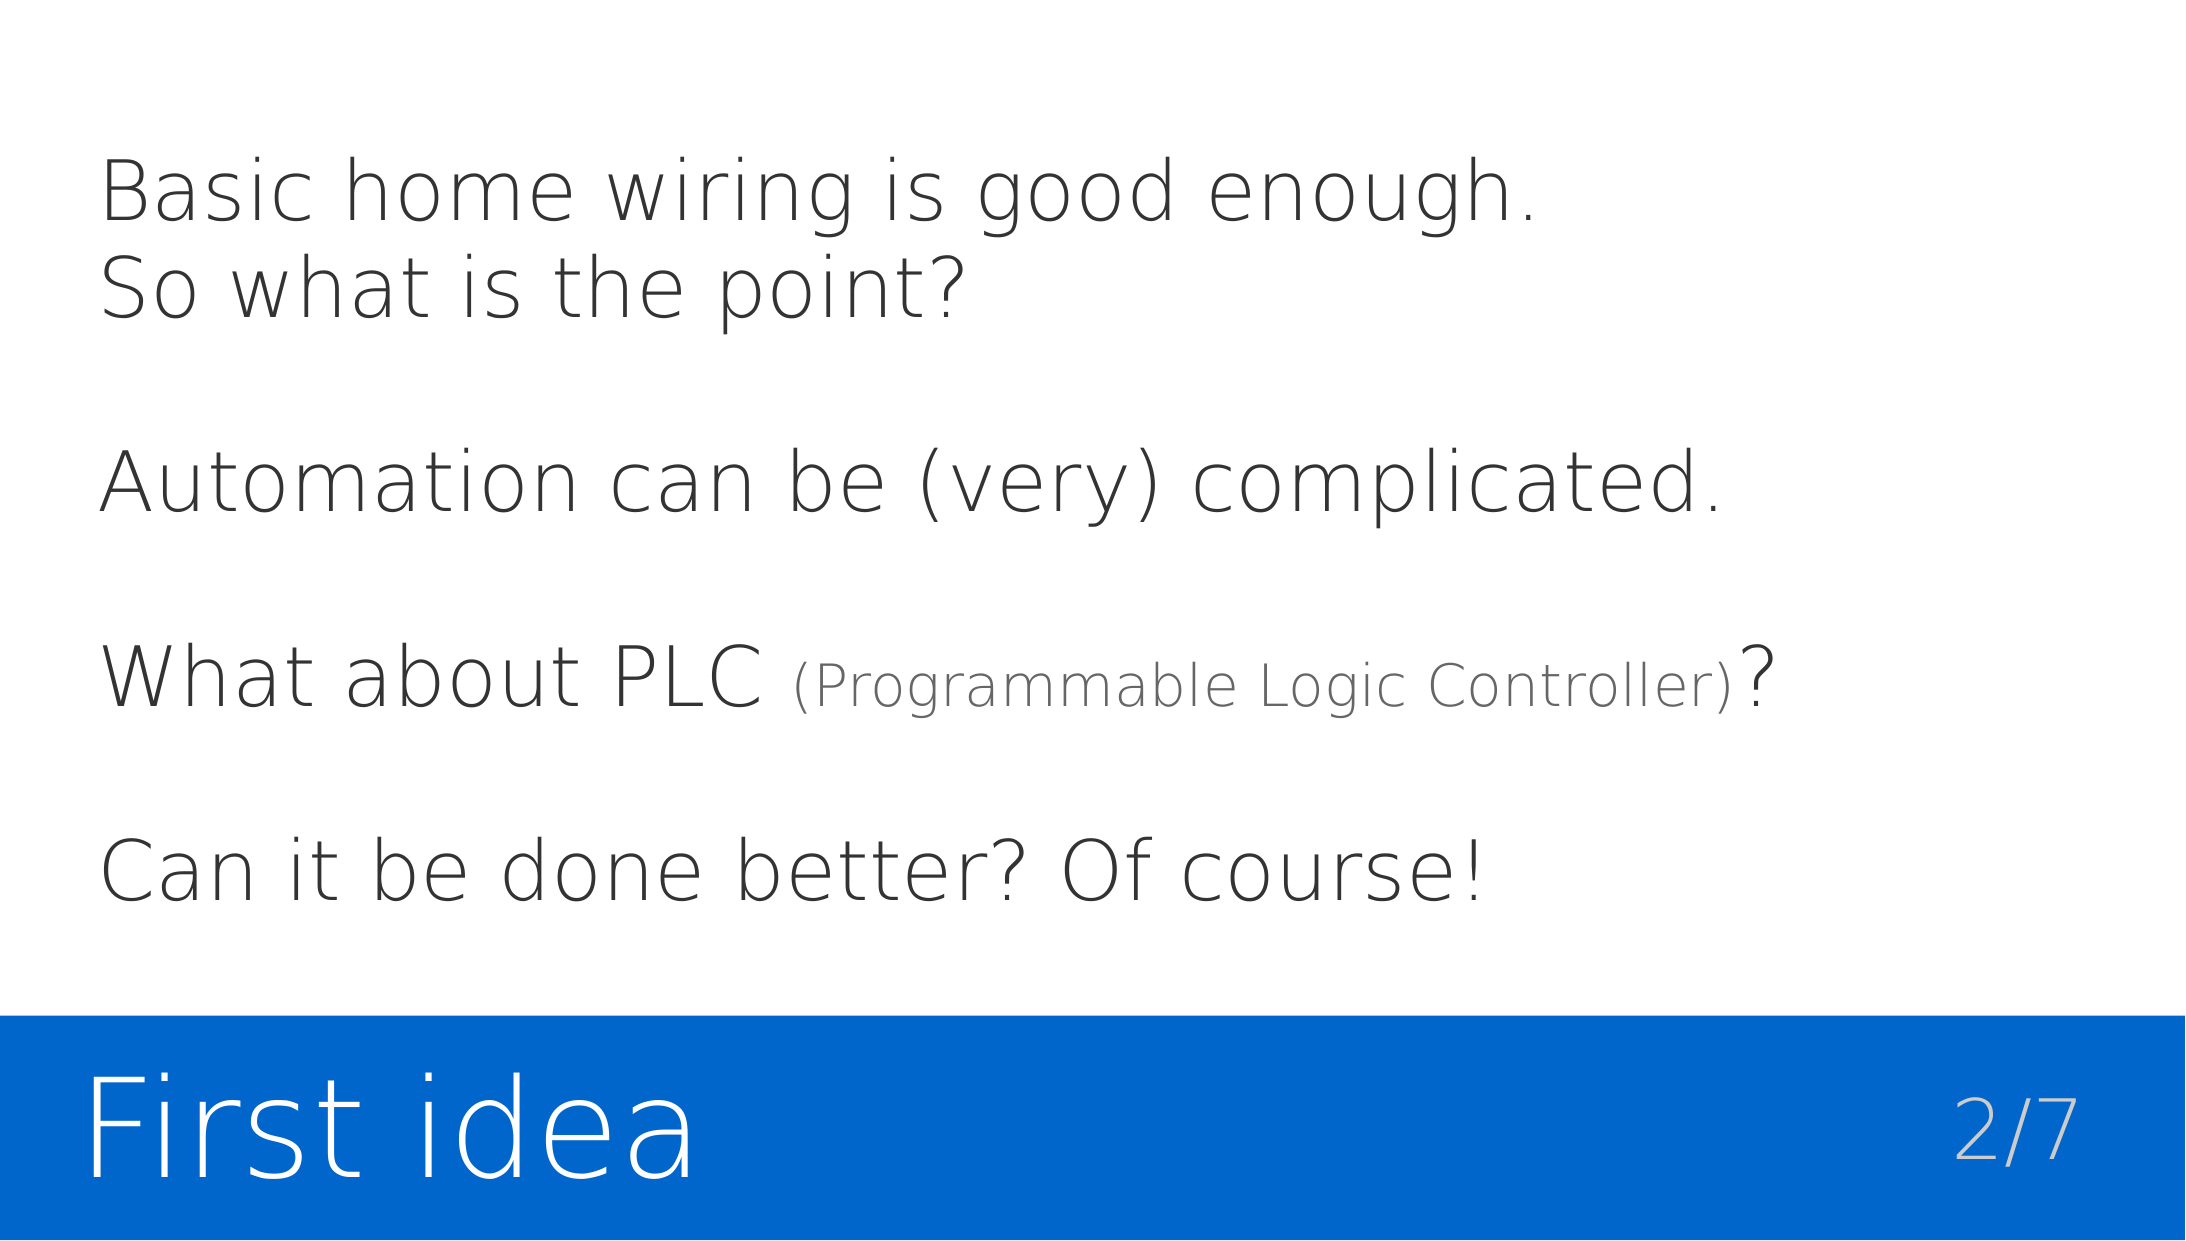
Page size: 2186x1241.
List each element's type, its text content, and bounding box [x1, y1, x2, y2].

text_box First idea [62, 1041, 2071, 1224]
text_box 2/7 [1937, 1074, 2174, 1187]
text_box [0, 1015, 2185, 1241]
text_box Basic home wiring is good enough. So what is the point? Automation can be (very) complicated. What about PLC (Programmable Logic Controller)? Can it be done better? Of course! [82, 136, 2091, 928]
